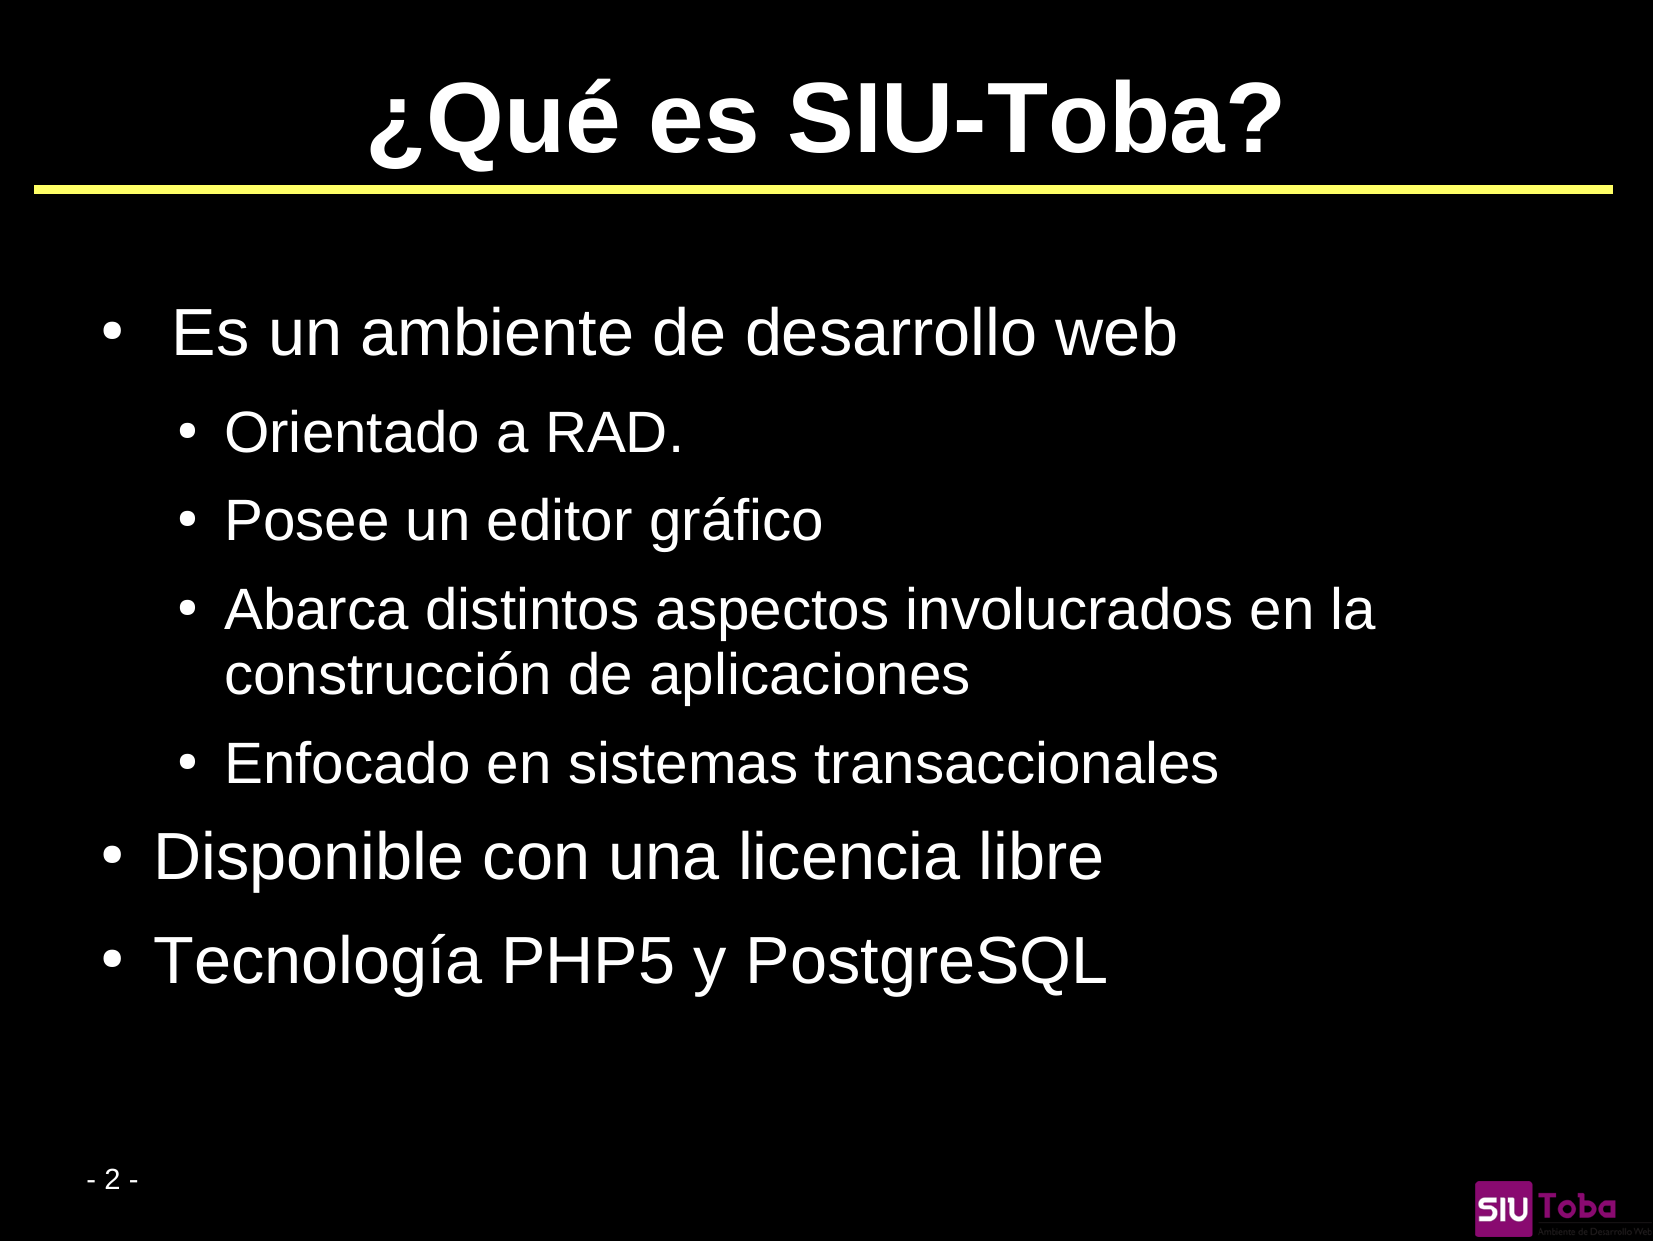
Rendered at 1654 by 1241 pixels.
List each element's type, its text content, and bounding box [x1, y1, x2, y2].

picture [1475, 1181, 1652, 1237]
list Es un ambiente de desarrollo web Orientado a RAD. Posee un editor gráfico Abarca distintos aspectos involucrados en la construcción de aplicaciones Enfocado en sistemas transaccionales Disponible con una licencia libre Tecnología PHP5 y PostgreSQL [82, 295, 1565, 1095]
title ¿Qué es SIU-Toba? [58, 47, 1594, 188]
